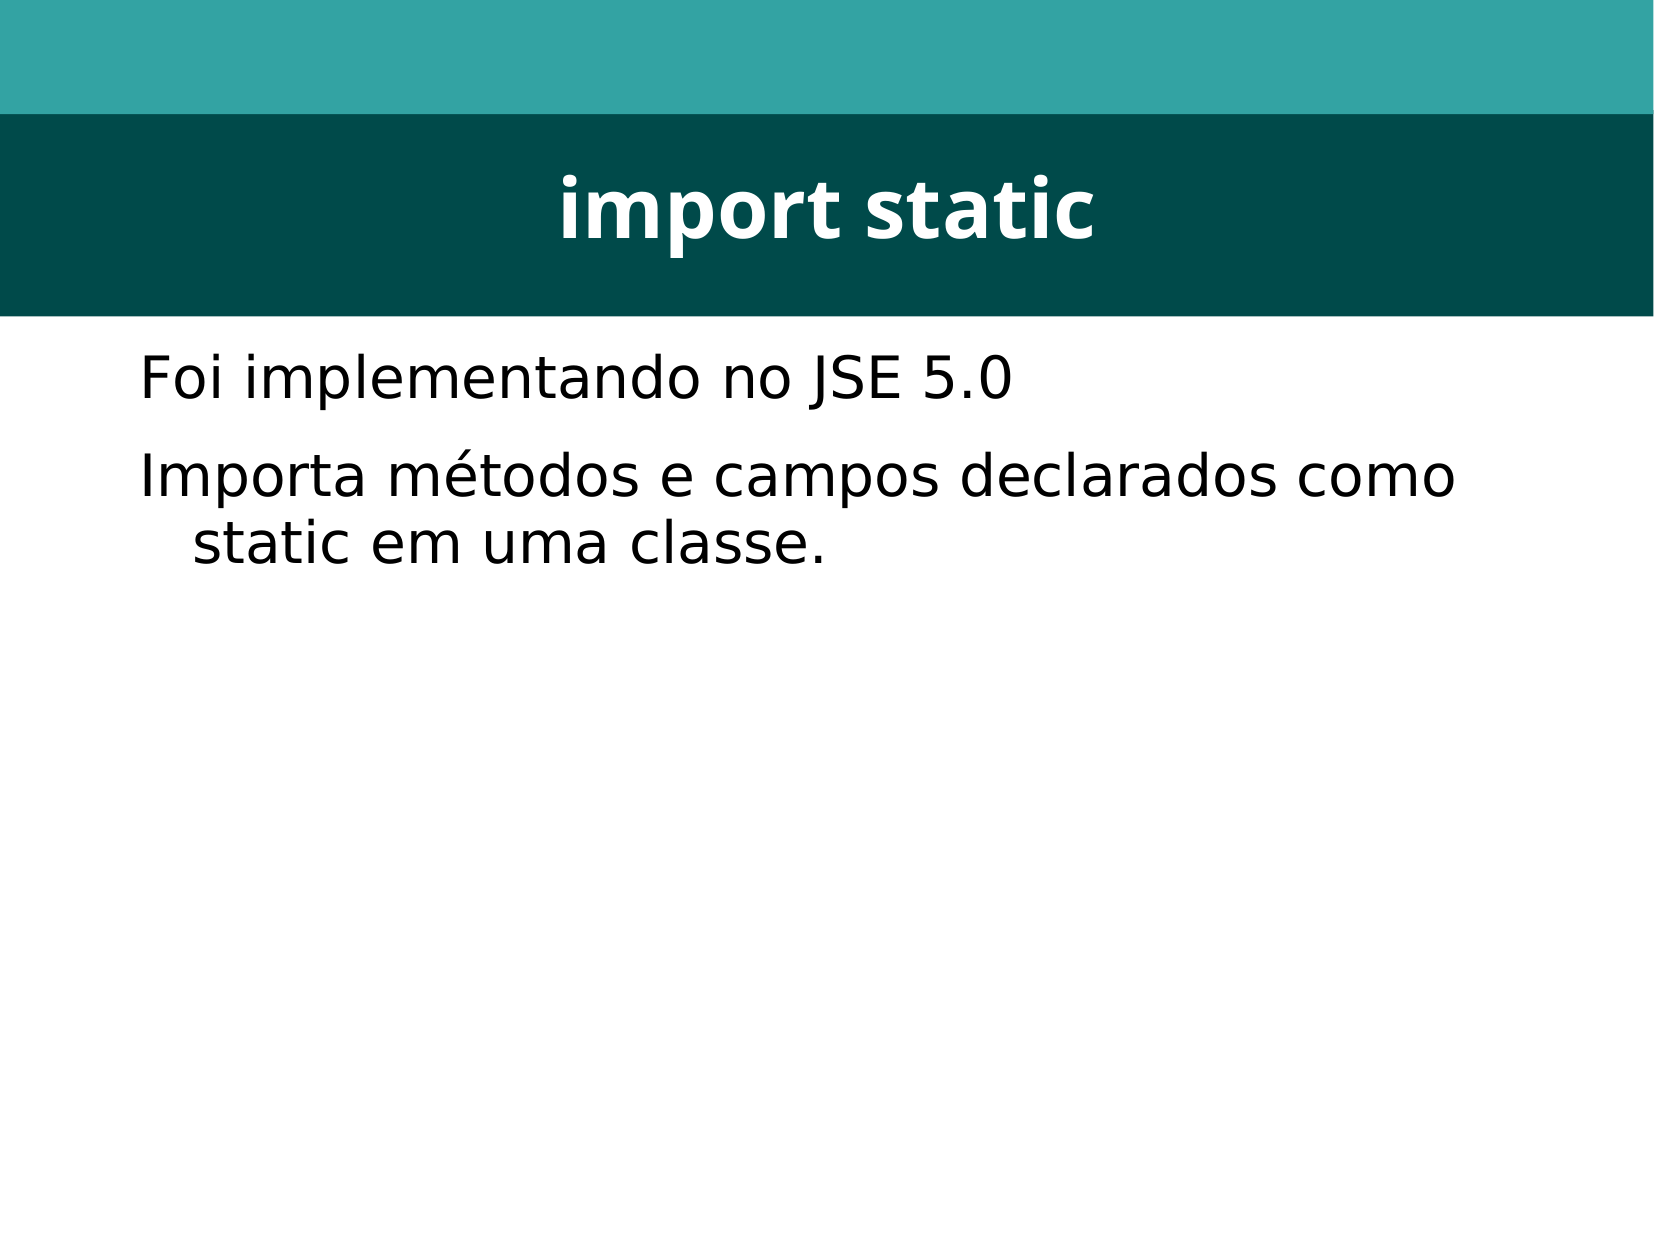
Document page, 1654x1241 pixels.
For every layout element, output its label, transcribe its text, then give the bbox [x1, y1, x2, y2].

list Foi implementando no JSE 5.0 Importa métodos e campos declarados como static em uma classe. [121, 344, 1534, 1127]
title import static [121, 102, 1534, 311]
